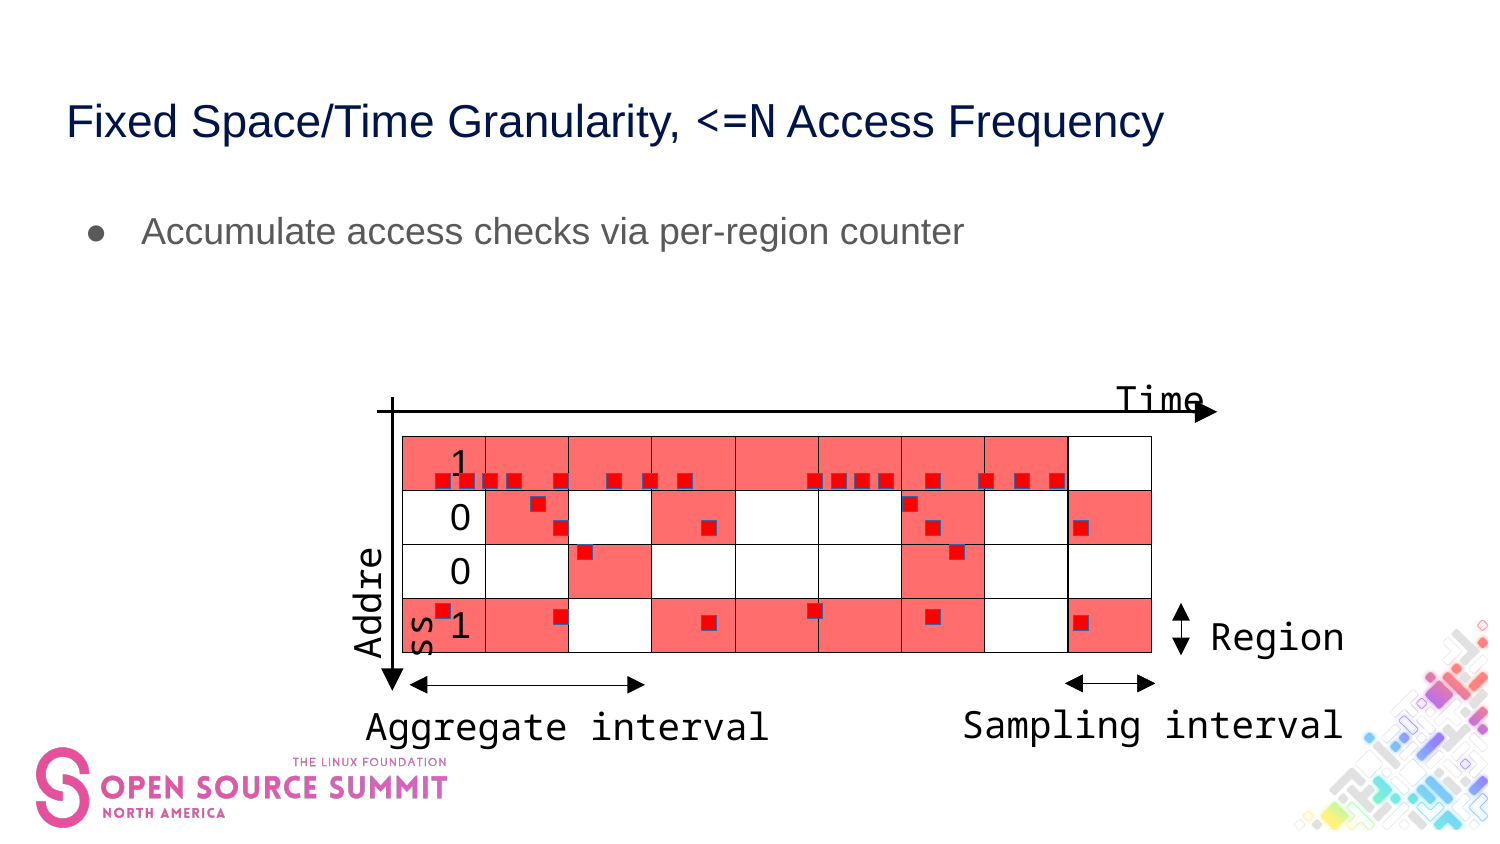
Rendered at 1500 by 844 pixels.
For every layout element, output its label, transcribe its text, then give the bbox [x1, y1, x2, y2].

table_header [569, 437, 651, 490]
table_cell [486, 491, 568, 544]
list Accumulate access checks via per-region counter [51, 189, 1449, 734]
text_box [677, 473, 693, 489]
text_box [902, 496, 918, 512]
text_box [1014, 473, 1030, 489]
text_box [701, 615, 717, 631]
table_cell [819, 491, 901, 544]
table_header [486, 437, 568, 490]
table_cell [1069, 491, 1151, 544]
text_box [506, 473, 522, 489]
table_header 1 [403, 437, 485, 490]
table_cell [985, 545, 1067, 598]
table_cell [902, 545, 984, 598]
text_box [553, 609, 569, 625]
table_cell [902, 491, 984, 544]
text_box Address [333, 513, 387, 675]
table_cell [736, 599, 818, 652]
table_cell [1069, 599, 1151, 652]
text_box [949, 544, 965, 560]
table_cell [819, 545, 901, 598]
table_header [902, 437, 984, 490]
text_box Time [1100, 366, 1206, 420]
text_box Aggregate interval [350, 692, 718, 746]
text_box [435, 473, 451, 489]
table_cell [736, 491, 818, 544]
table_cell [652, 545, 735, 598]
text_box [553, 473, 569, 489]
text_box [925, 473, 941, 489]
table_cell 0 [403, 491, 485, 544]
text_box [925, 609, 941, 625]
table_cell [569, 599, 651, 652]
table_header [819, 437, 901, 490]
table_cell [736, 545, 818, 598]
text_box [482, 473, 498, 489]
list Accumulate access checks via per-region counter [428, 686, 627, 692]
text_box [1049, 473, 1065, 489]
text_box [1073, 615, 1089, 631]
picture [1294, 620, 1488, 830]
table_cell [652, 599, 735, 652]
table_cell [985, 599, 1067, 652]
table_cell [819, 599, 901, 652]
table_cell [569, 545, 651, 598]
text_box [435, 603, 451, 619]
text_box [530, 496, 546, 512]
text_box [925, 520, 941, 536]
text_box [807, 603, 823, 619]
text_box [642, 473, 658, 489]
text_box Sampling interval [946, 691, 1296, 745]
table_header [985, 437, 1067, 490]
table_header [1069, 437, 1151, 490]
table_cell 1 [403, 599, 485, 652]
table_header [736, 437, 818, 490]
title Fixed Space/Time Granularity, <=N Access Frequency [51, 72, 1449, 167]
text_box [701, 520, 717, 536]
table_cell [985, 491, 1067, 544]
text_box [553, 520, 569, 536]
table_cell 0 [403, 545, 485, 598]
text_box [831, 473, 847, 489]
table_cell [486, 599, 568, 652]
text_box [807, 473, 823, 489]
table_cell [486, 545, 568, 598]
table_cell 1 [421, 644, 430, 652]
picture [36, 747, 447, 828]
text_box Region [1194, 602, 1338, 656]
table_cell [652, 491, 735, 544]
text_box [878, 473, 894, 489]
text_box [978, 473, 994, 489]
table_header [652, 437, 735, 490]
text_box [854, 473, 870, 489]
text_box [459, 473, 475, 489]
text_box [1073, 520, 1089, 536]
text_box [606, 473, 622, 489]
table_cell [1069, 545, 1151, 598]
table_cell [569, 491, 651, 544]
text_box [577, 544, 593, 560]
table_cell [902, 599, 984, 652]
